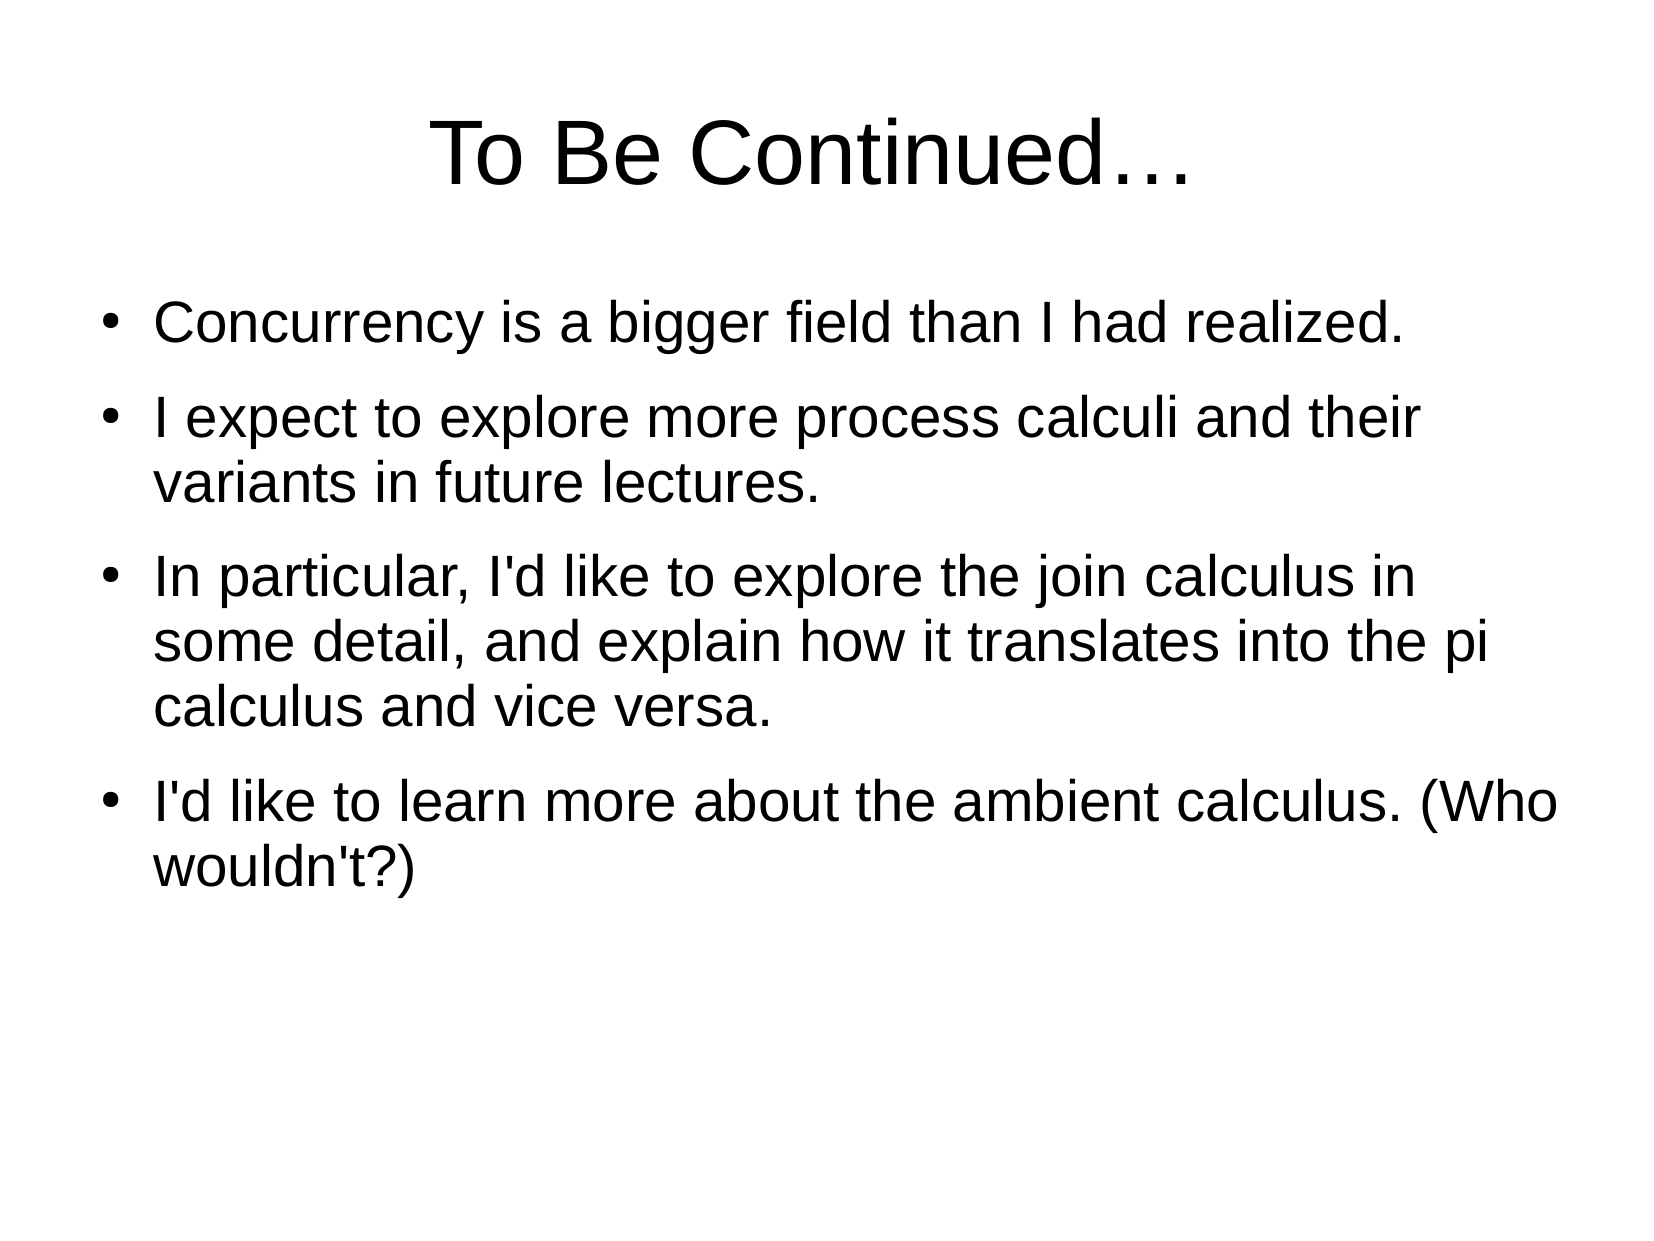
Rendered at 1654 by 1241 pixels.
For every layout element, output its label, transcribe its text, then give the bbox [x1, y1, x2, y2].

list Concurrency is a bigger field than I had realized. I expect to explore more process calculi and their variants in future lectures. In particular, I'd like to explore the join calculus in some detail, and explain how it translates into the pi calculus and vice versa. I'd like to learn more about the ambient calculus. (Who wouldn't?) [82, 290, 1571, 1109]
title To Be Continued… [82, 49, 1571, 257]
